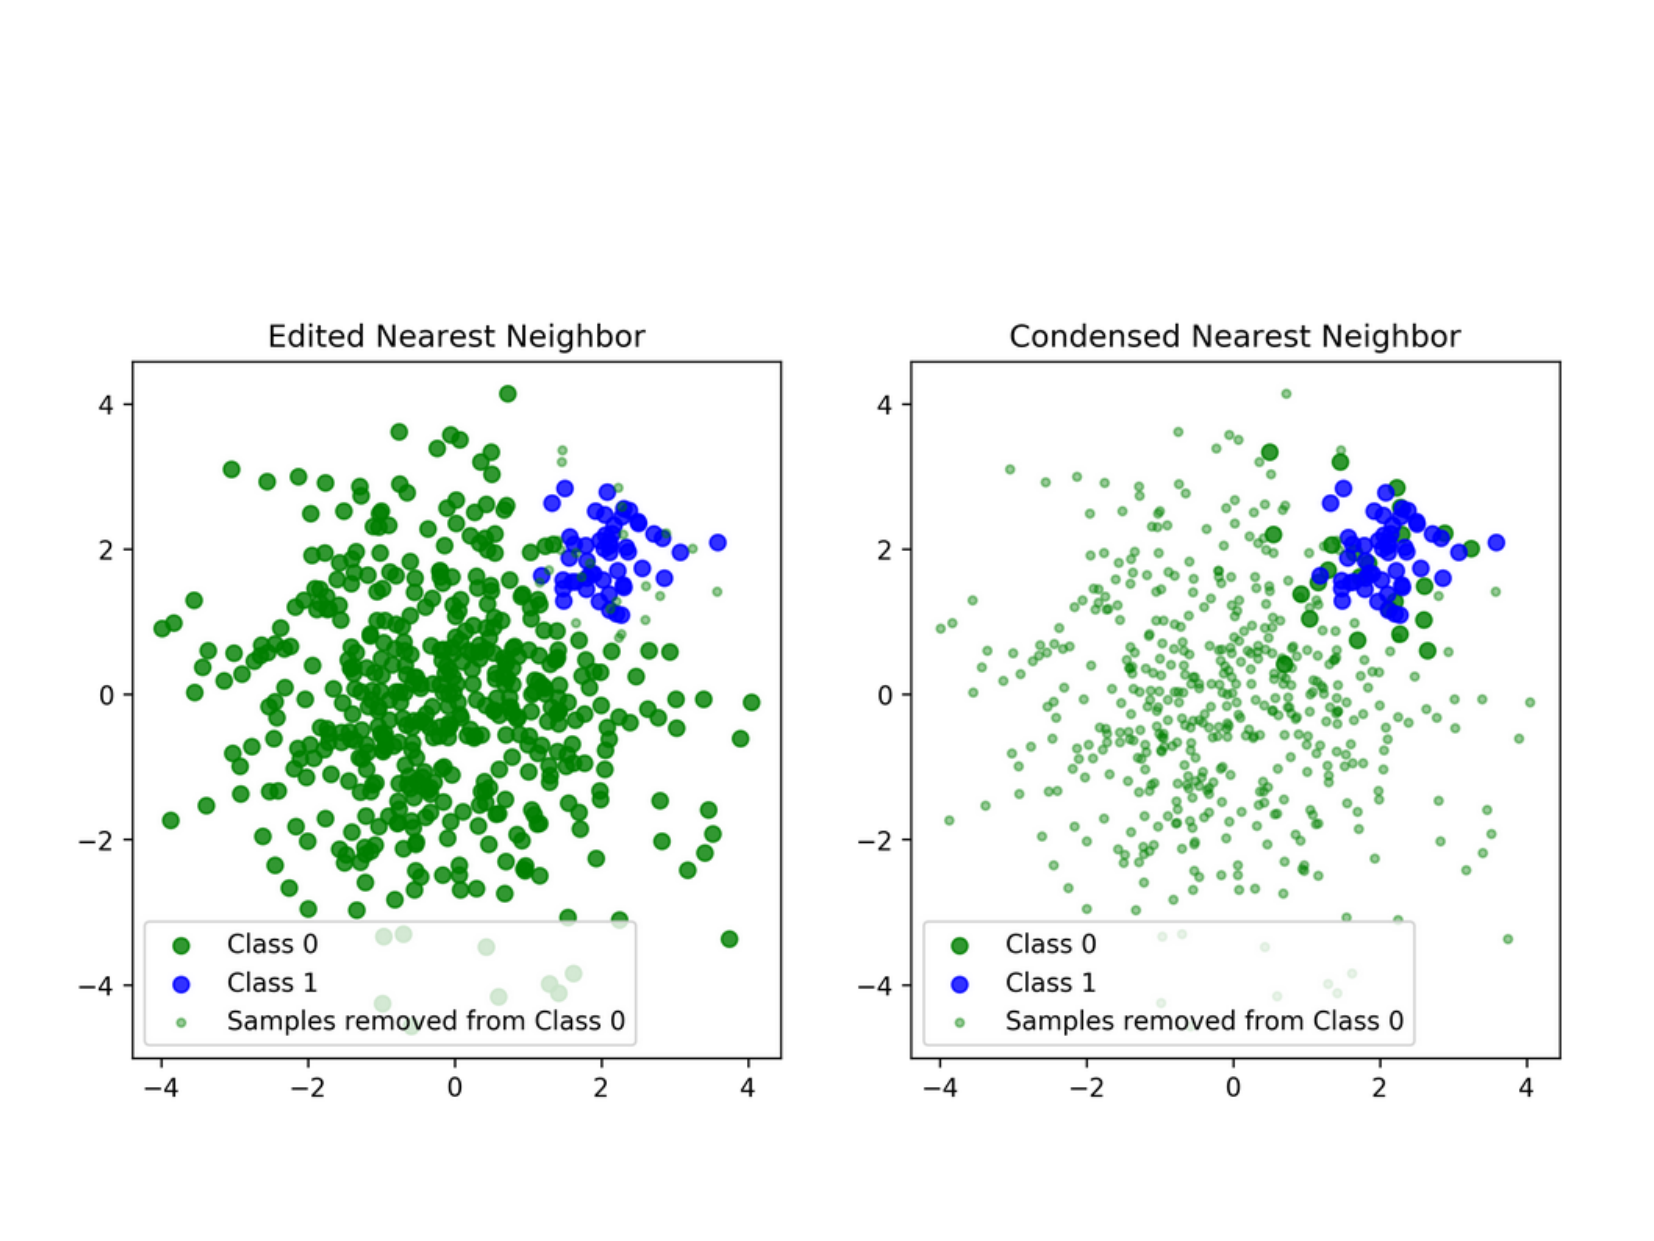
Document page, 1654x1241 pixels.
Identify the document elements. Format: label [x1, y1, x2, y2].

picture [60, 299, 1593, 1133]
